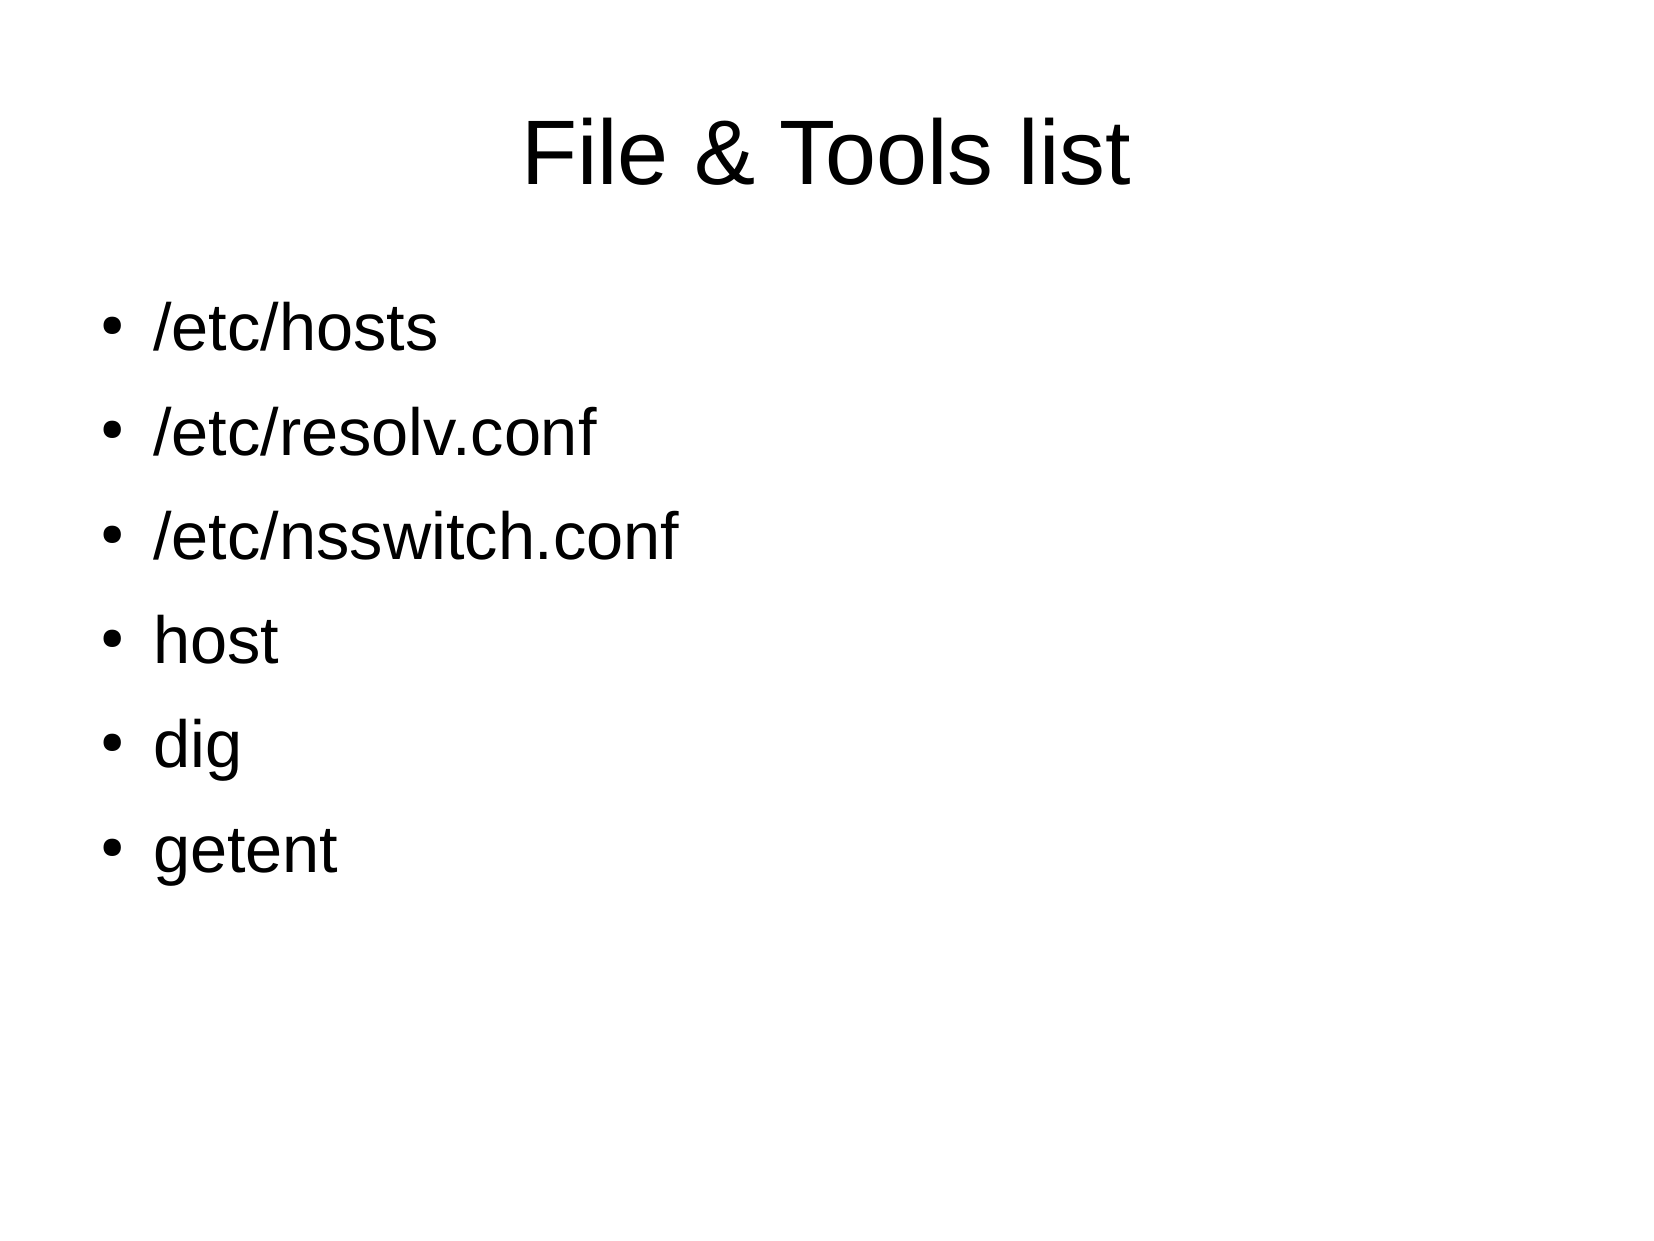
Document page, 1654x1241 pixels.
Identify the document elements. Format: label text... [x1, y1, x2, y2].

list /etc/hosts /etc/resolv.conf /etc/nsswitch.conf host dig getent [82, 290, 1571, 1010]
title File & Tools list [82, 49, 1571, 257]
